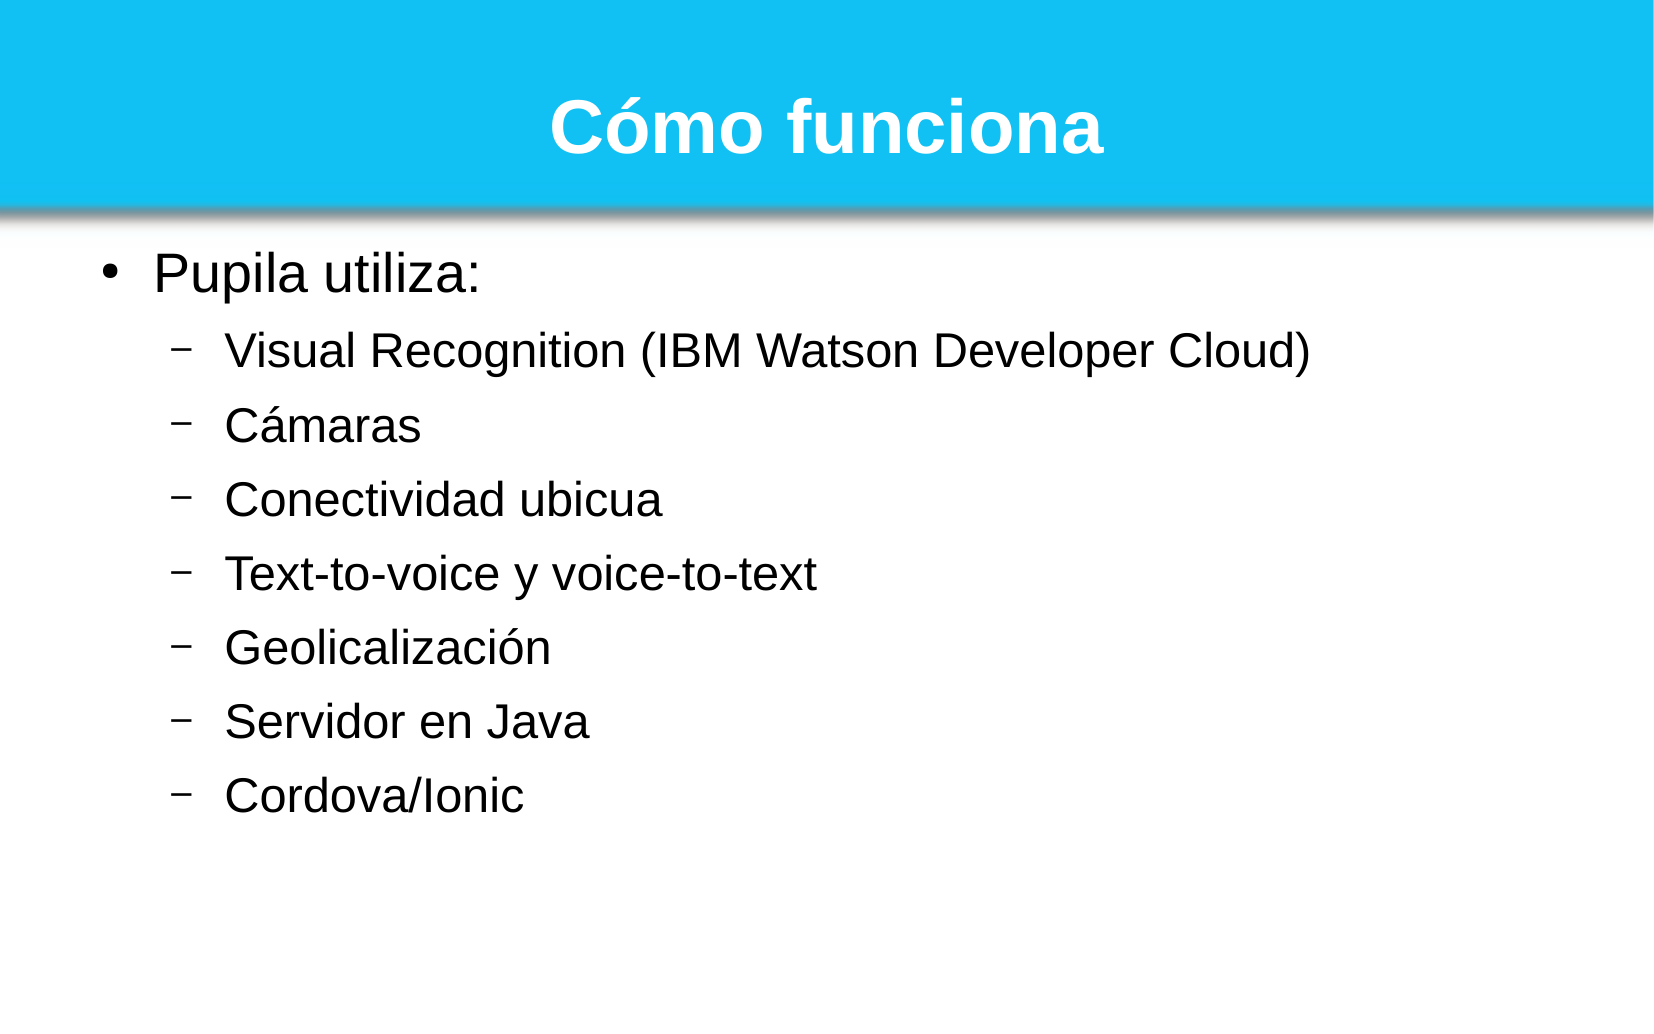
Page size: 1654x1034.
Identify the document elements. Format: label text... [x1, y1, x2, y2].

title Cómo funciona [82, 41, 1571, 214]
picture [0, 203, 1654, 1034]
list Pupila utiliza: Visual Recognition (IBM Watson Developer Cloud) Cámaras Conectividad ubicua Text-to-voice y voice-to-text Geolicalización Servidor en Java Cordova/Ionic [82, 241, 1571, 842]
